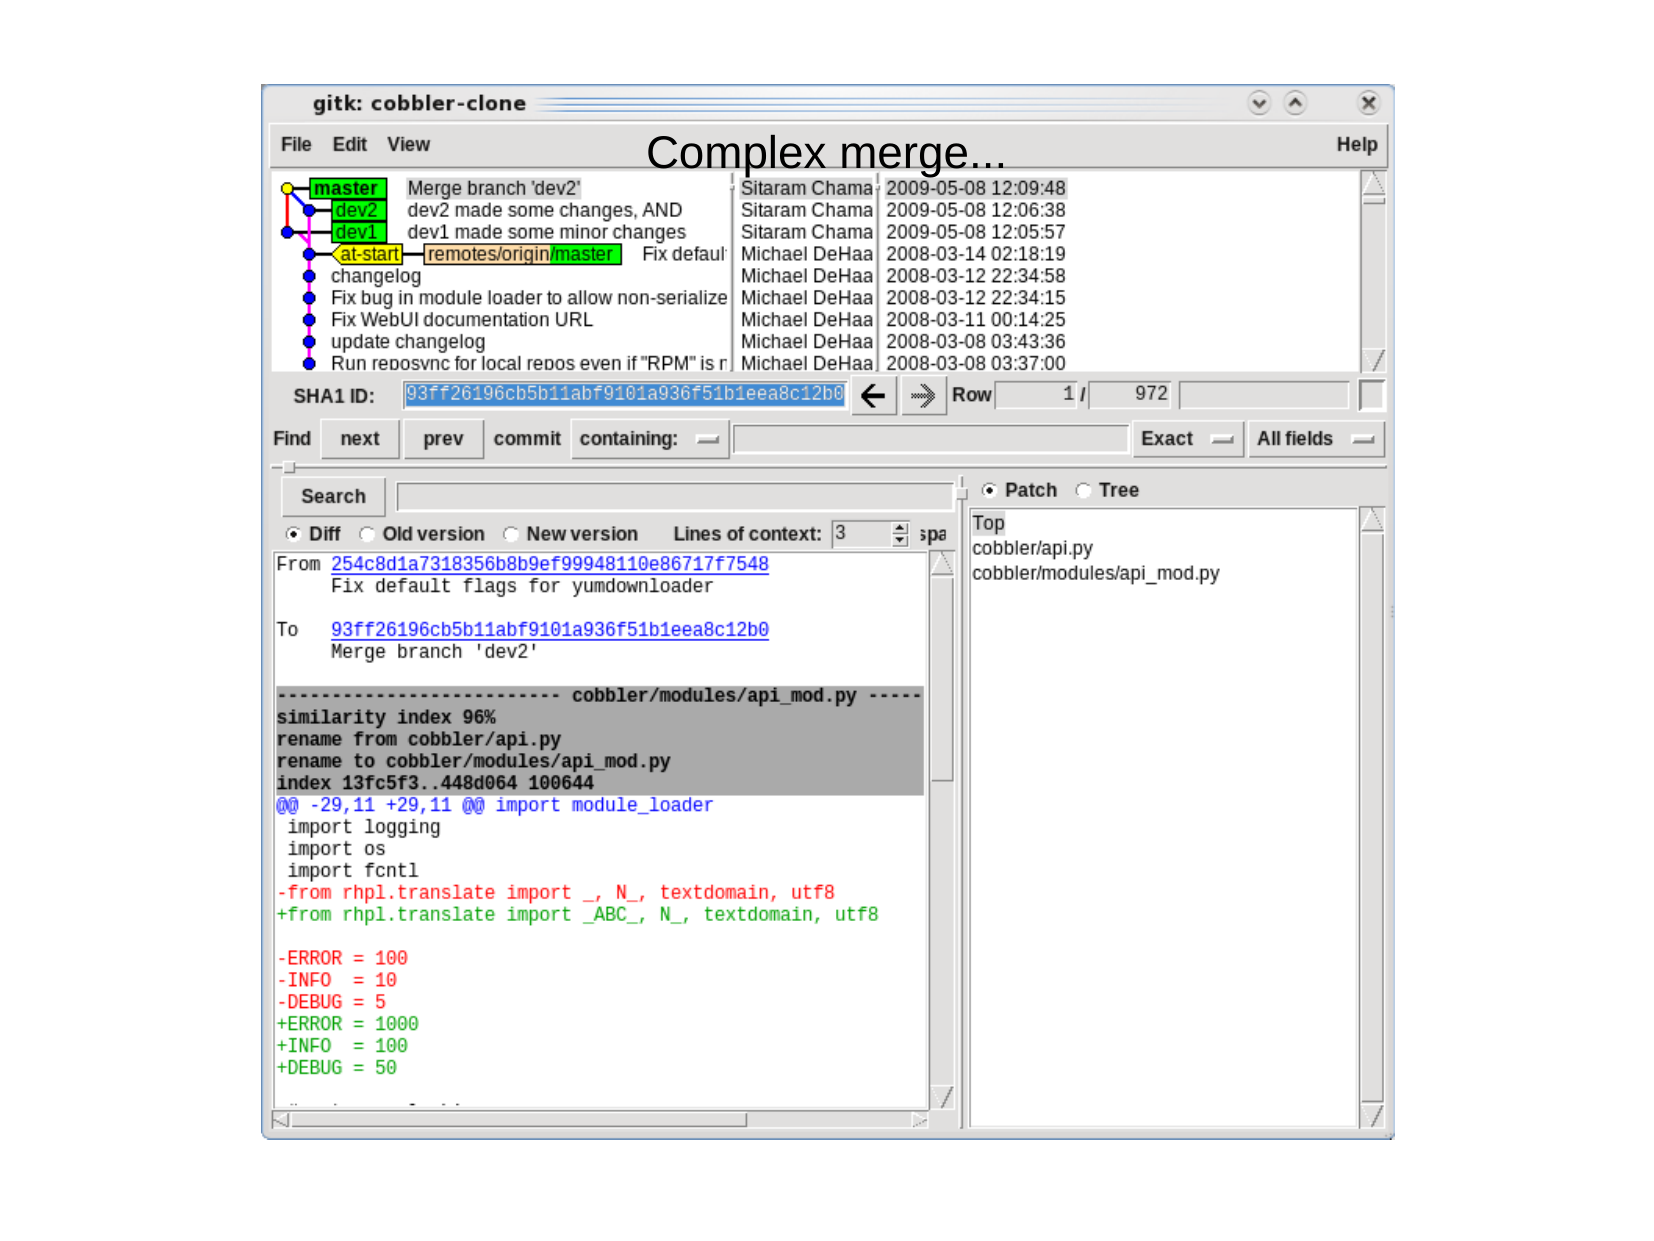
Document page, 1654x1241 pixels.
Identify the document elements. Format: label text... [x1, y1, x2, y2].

picture [261, 250, 1395, 1140]
title Complex merge... [82, 56, 1571, 250]
